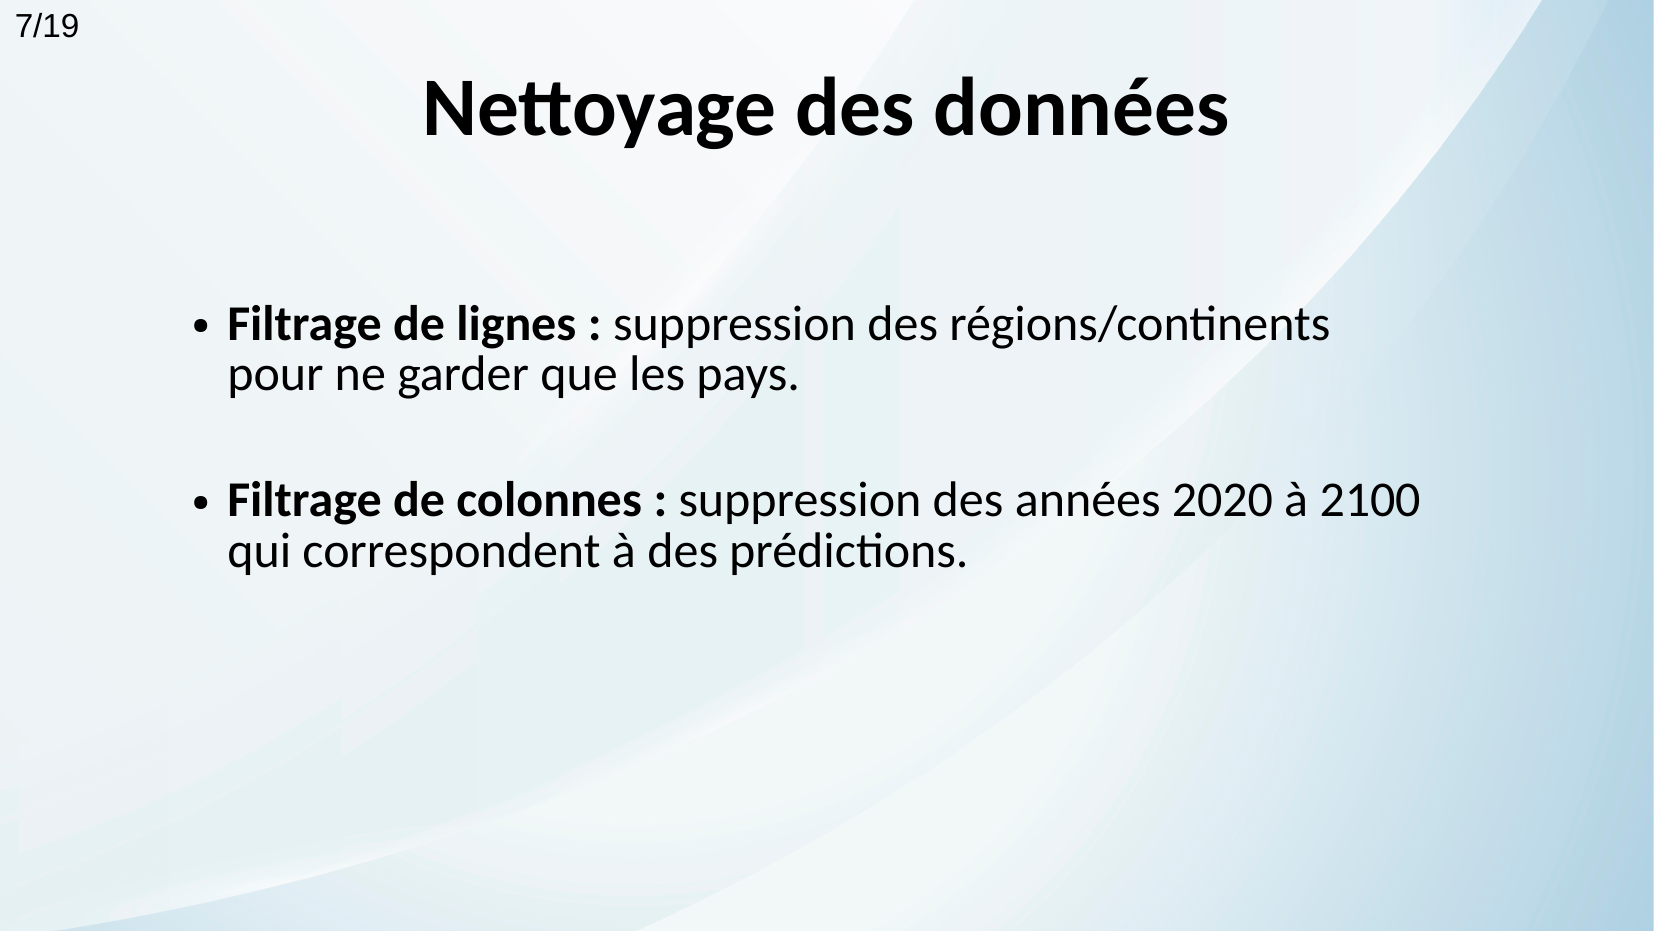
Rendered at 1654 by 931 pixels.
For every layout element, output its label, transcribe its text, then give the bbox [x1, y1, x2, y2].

picture [0, 0, 1654, 931]
text_box Filtrage de lignes : suppression des régions/continents pour ne garder que les pays. Filtrage de colonnes : suppression des années 2020 à 2100 qui correspondent à des prédictions. [177, 295, 1447, 587]
text_box 7/19 [0, 0, 119, 60]
title Nettoyage des données [82, 37, 1571, 193]
